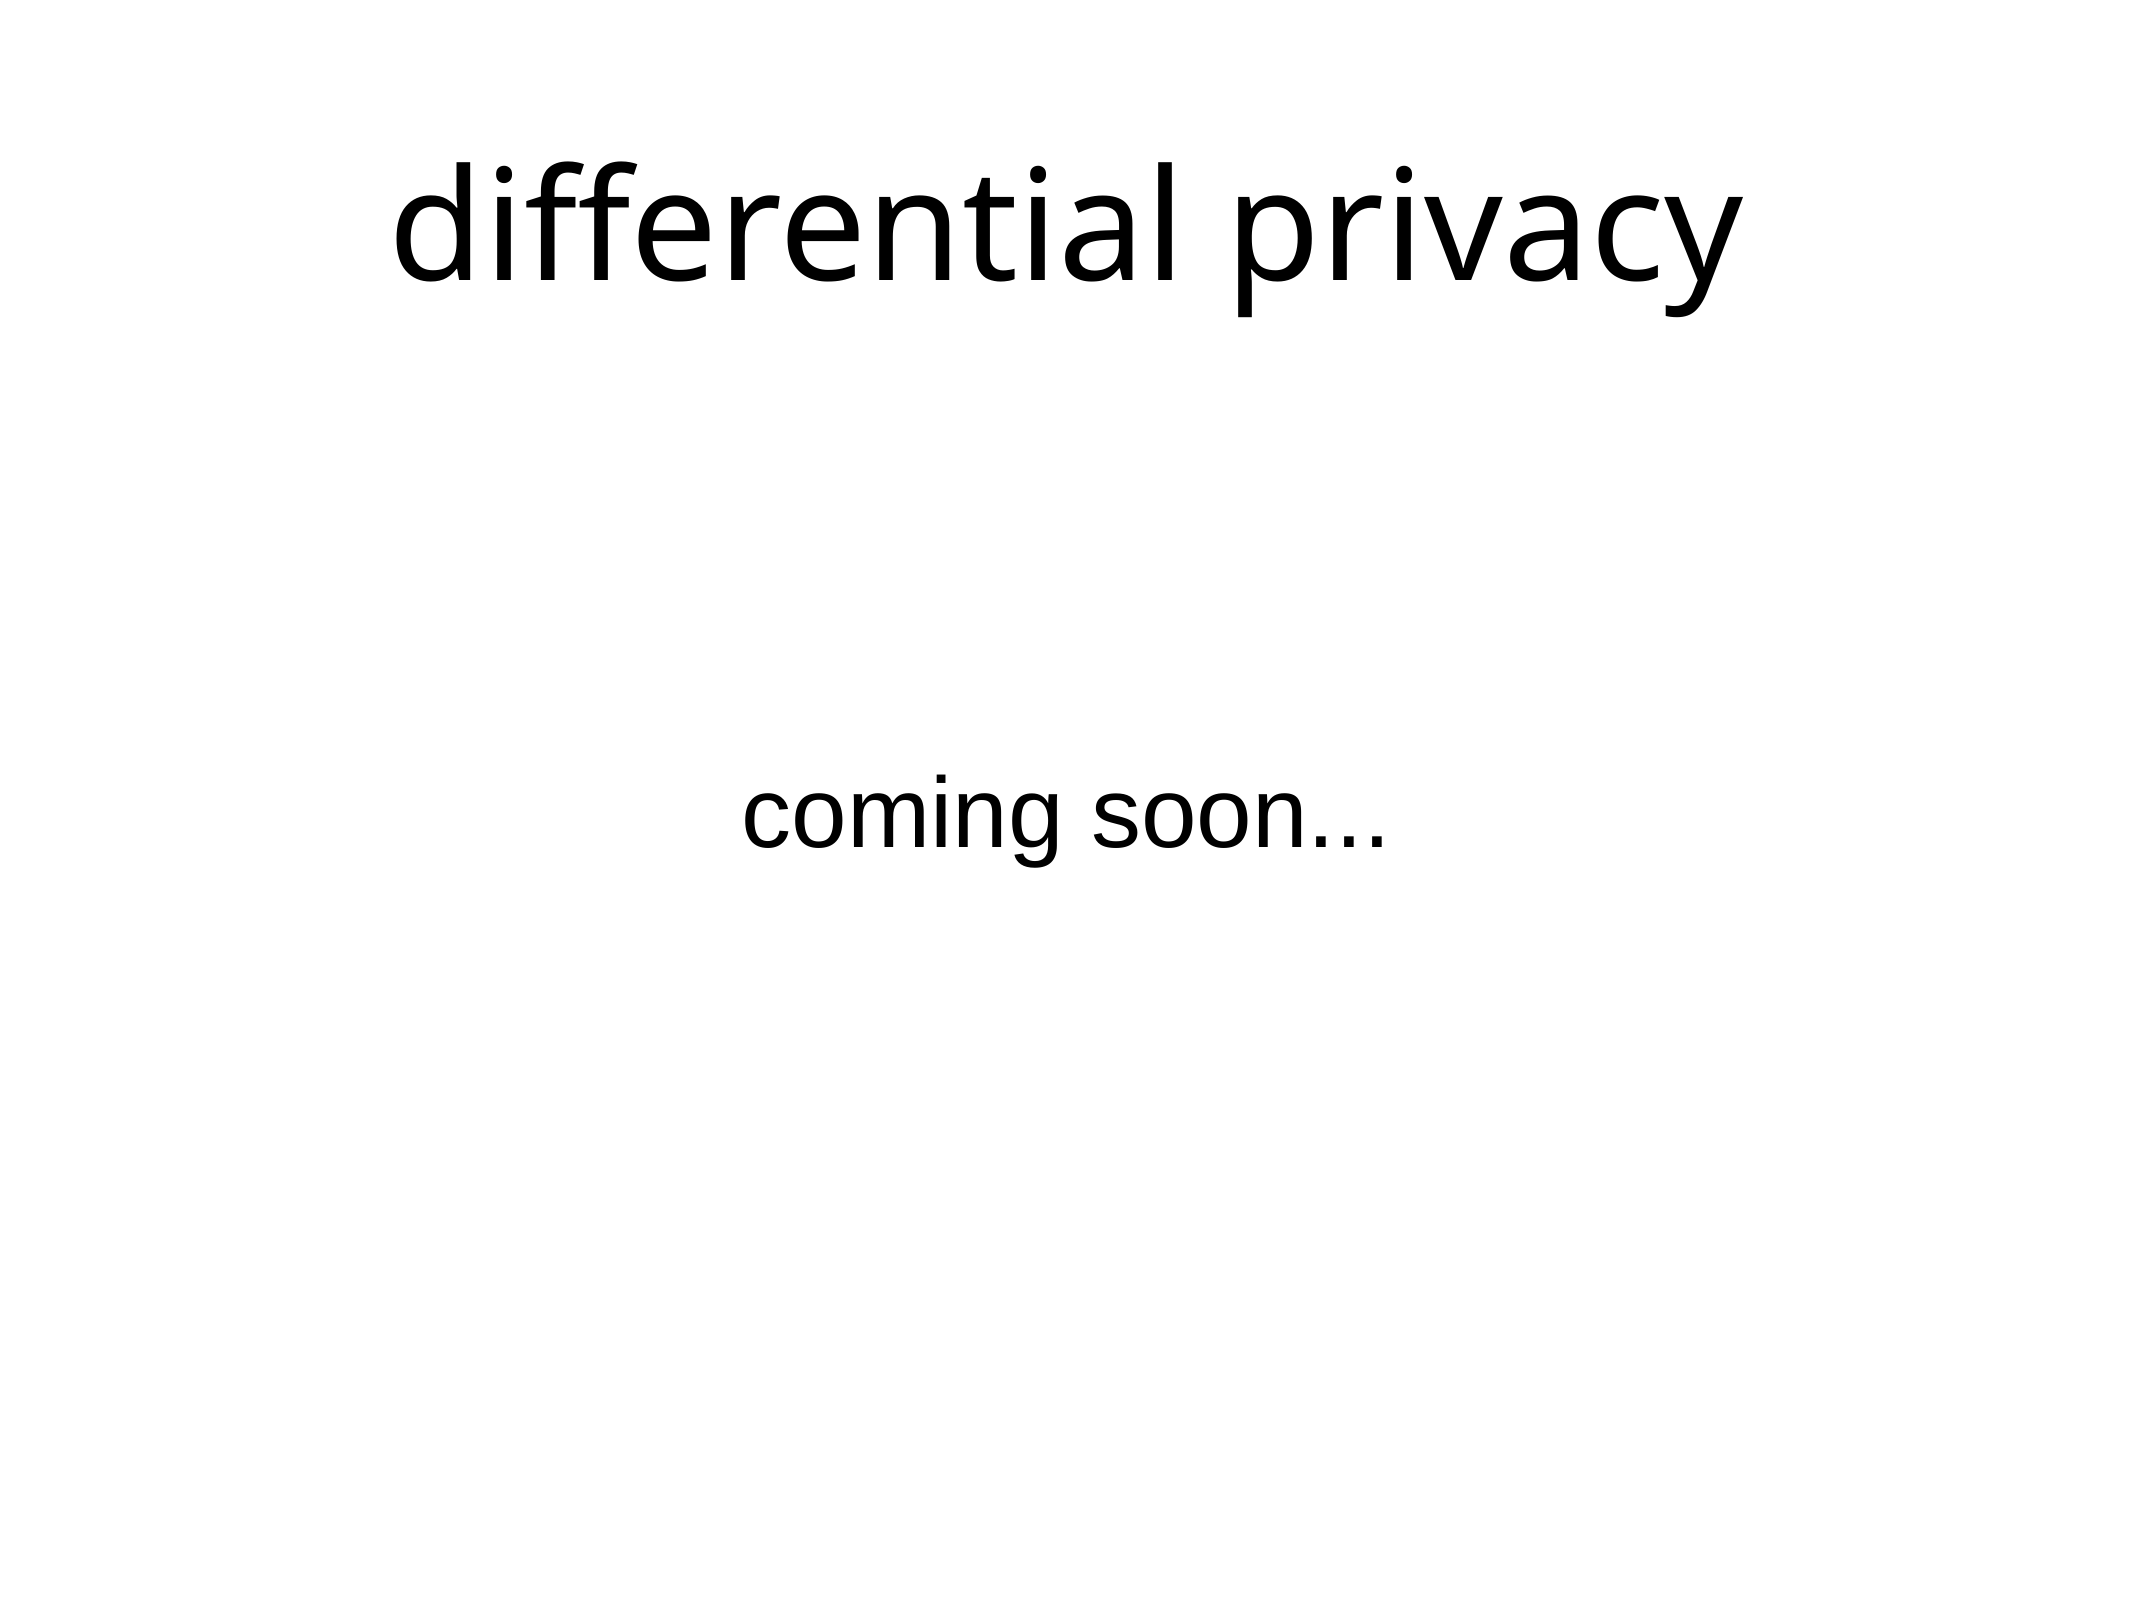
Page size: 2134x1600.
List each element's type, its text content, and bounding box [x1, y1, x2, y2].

title differential privacy [156, 41, 1978, 396]
text_box coming soon... [0, 750, 2134, 1227]
